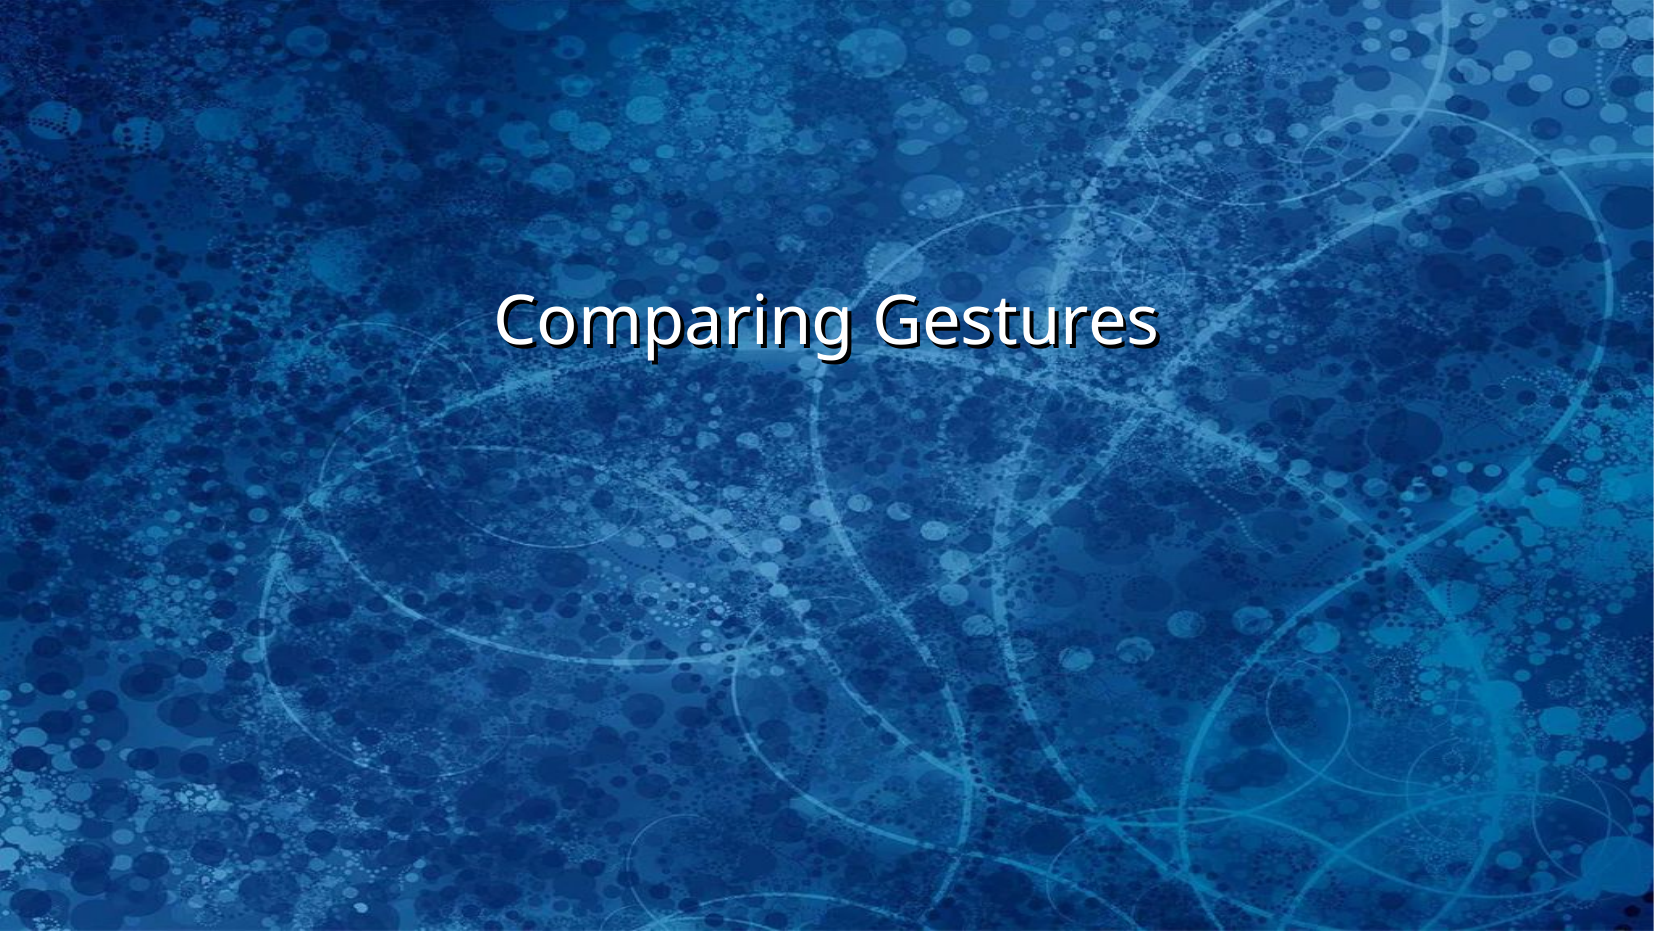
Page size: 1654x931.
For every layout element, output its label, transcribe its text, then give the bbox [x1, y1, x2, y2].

picture [0, 0, 1654, 931]
title Comparing Gestures [82, 192, 1571, 443]
